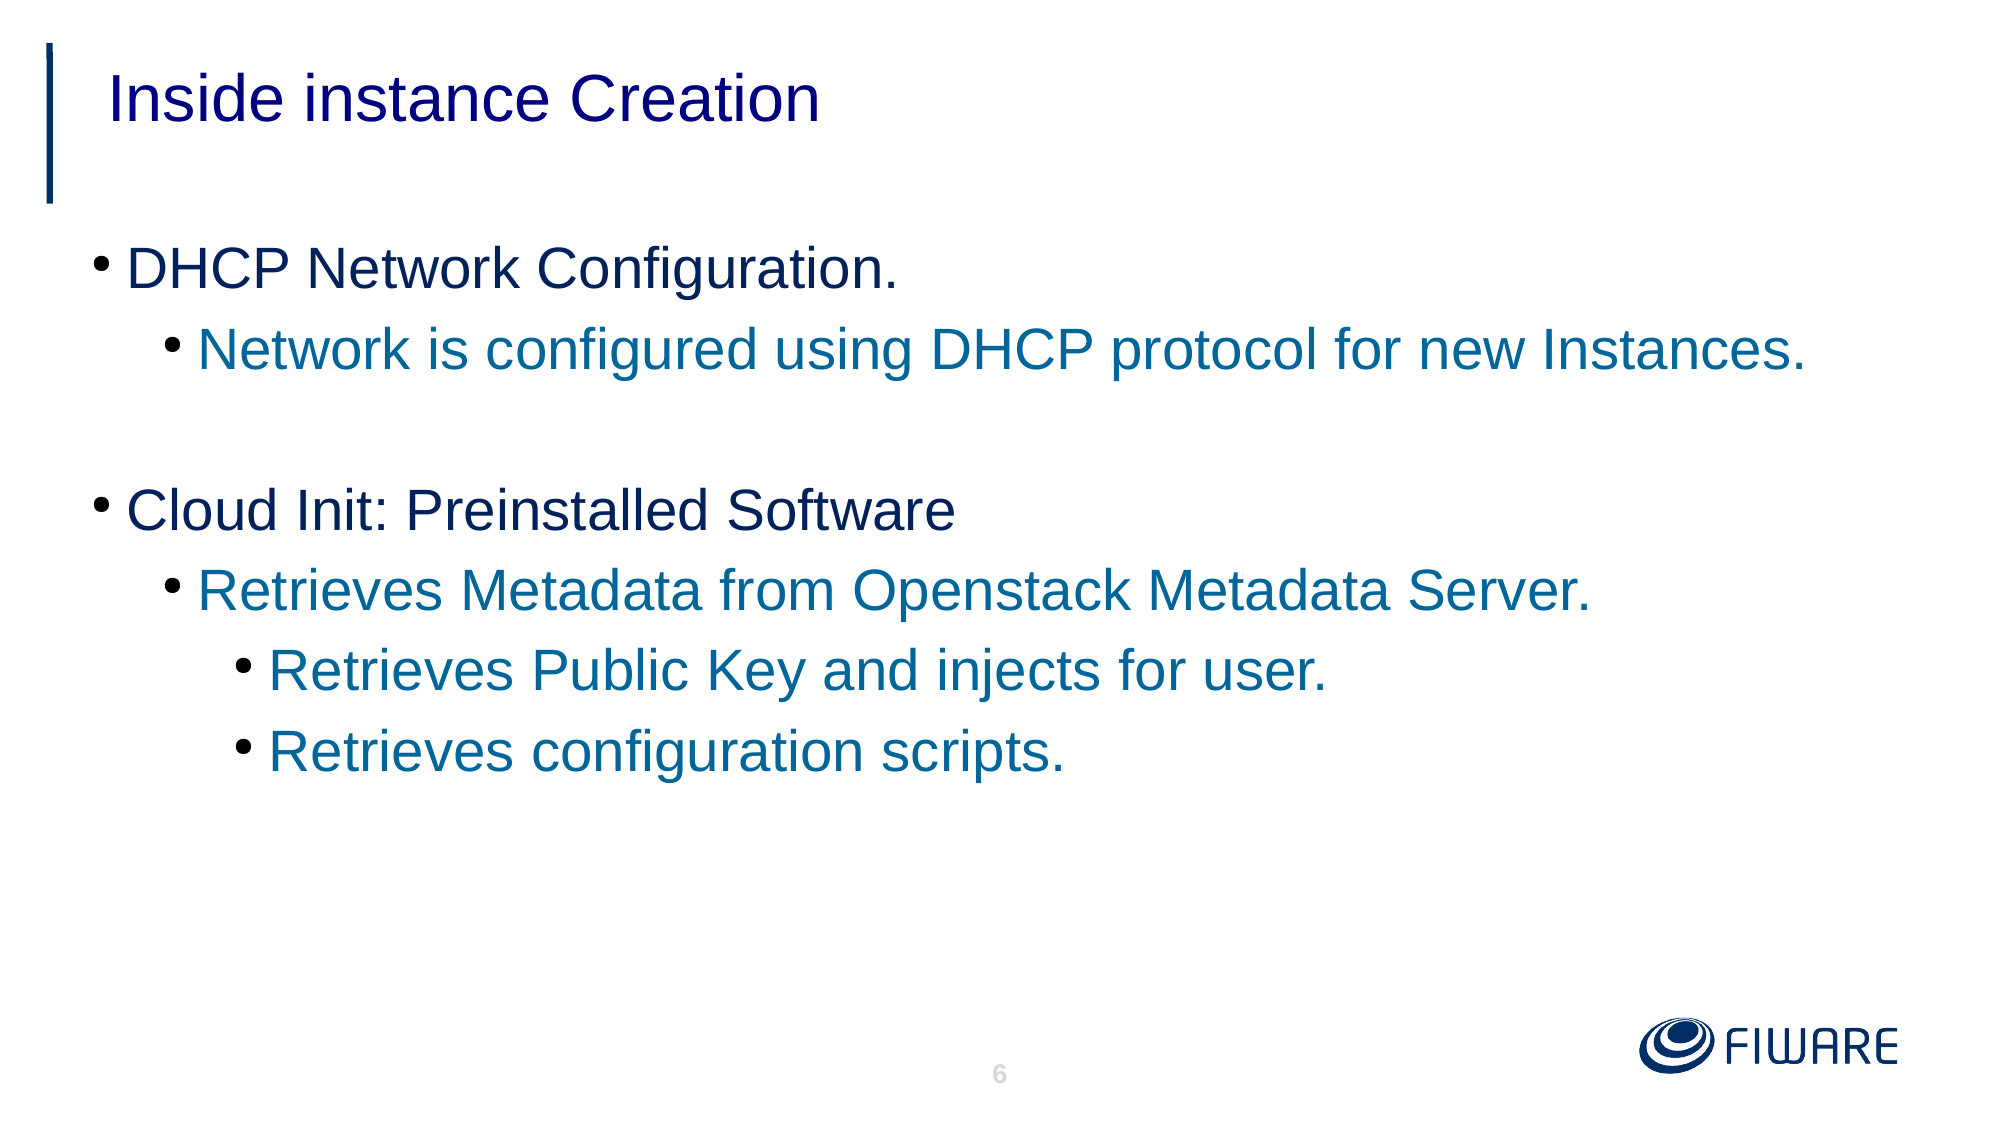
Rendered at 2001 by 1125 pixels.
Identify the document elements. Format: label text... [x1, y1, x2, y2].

slide_number <number> [887, 1042, 1113, 1103]
text_box DHCP Network Configuration. Network is configured using DHCP protocol for new Instances. Cloud Init: Preinstalled Software Retrieves Metadata from Openstack Metadata Server. Retrieves Public Key and injects for user. Retrieves configuration scripts. [76, 212, 1902, 791]
picture [1635, 1012, 1905, 1077]
title Inside instance Creation [92, 47, 1704, 250]
